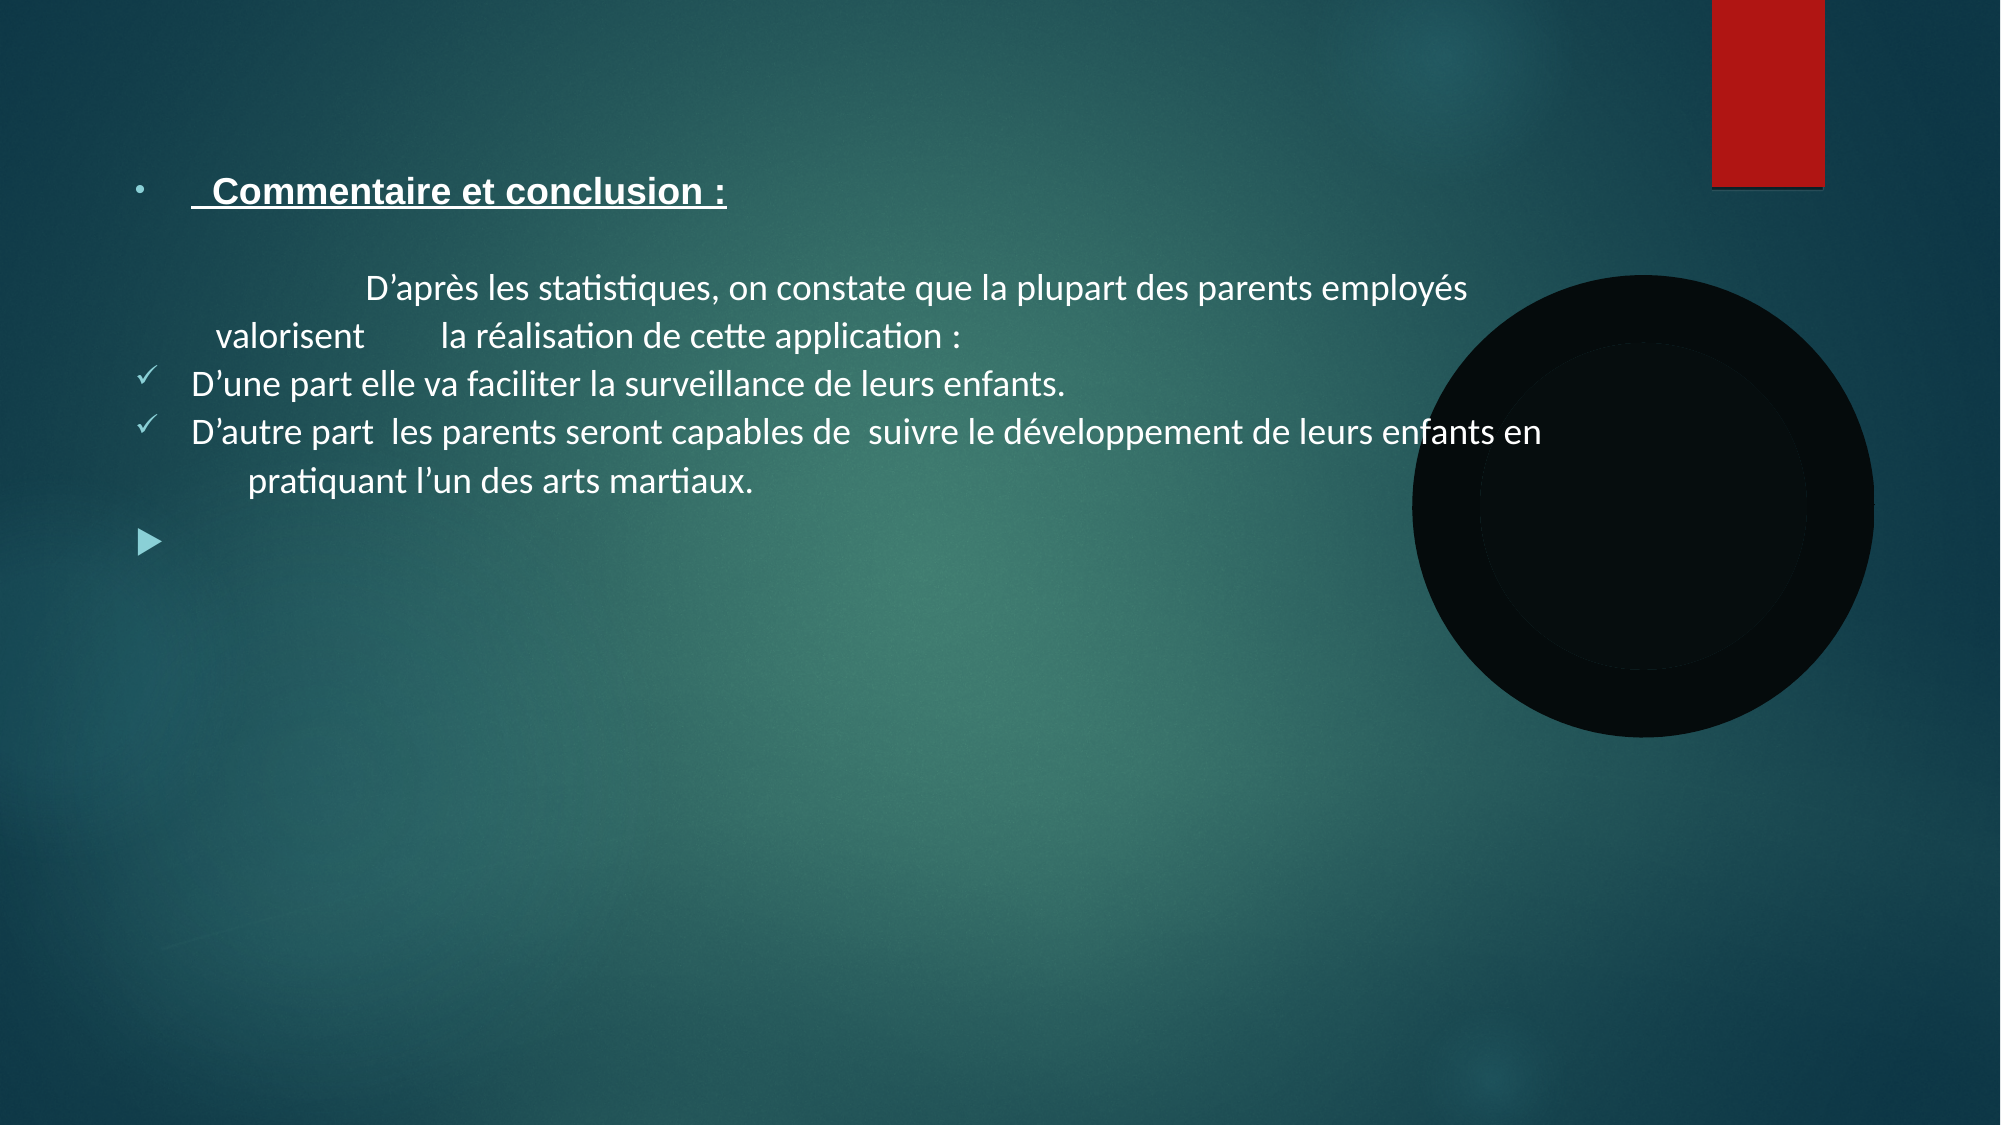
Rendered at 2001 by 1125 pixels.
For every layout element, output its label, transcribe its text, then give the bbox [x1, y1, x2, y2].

list Commentaire et conclusion : D’après les statistiques, on constate que la plupart des parents employés valorisent la réalisation de cette application : D’une part elle va faciliter la surveillance de leurs enfants. D’autre part les parents seront capables de suivre le développement de leurs enfants en pratiquant l’un des arts martiaux. [119, 159, 1588, 1076]
